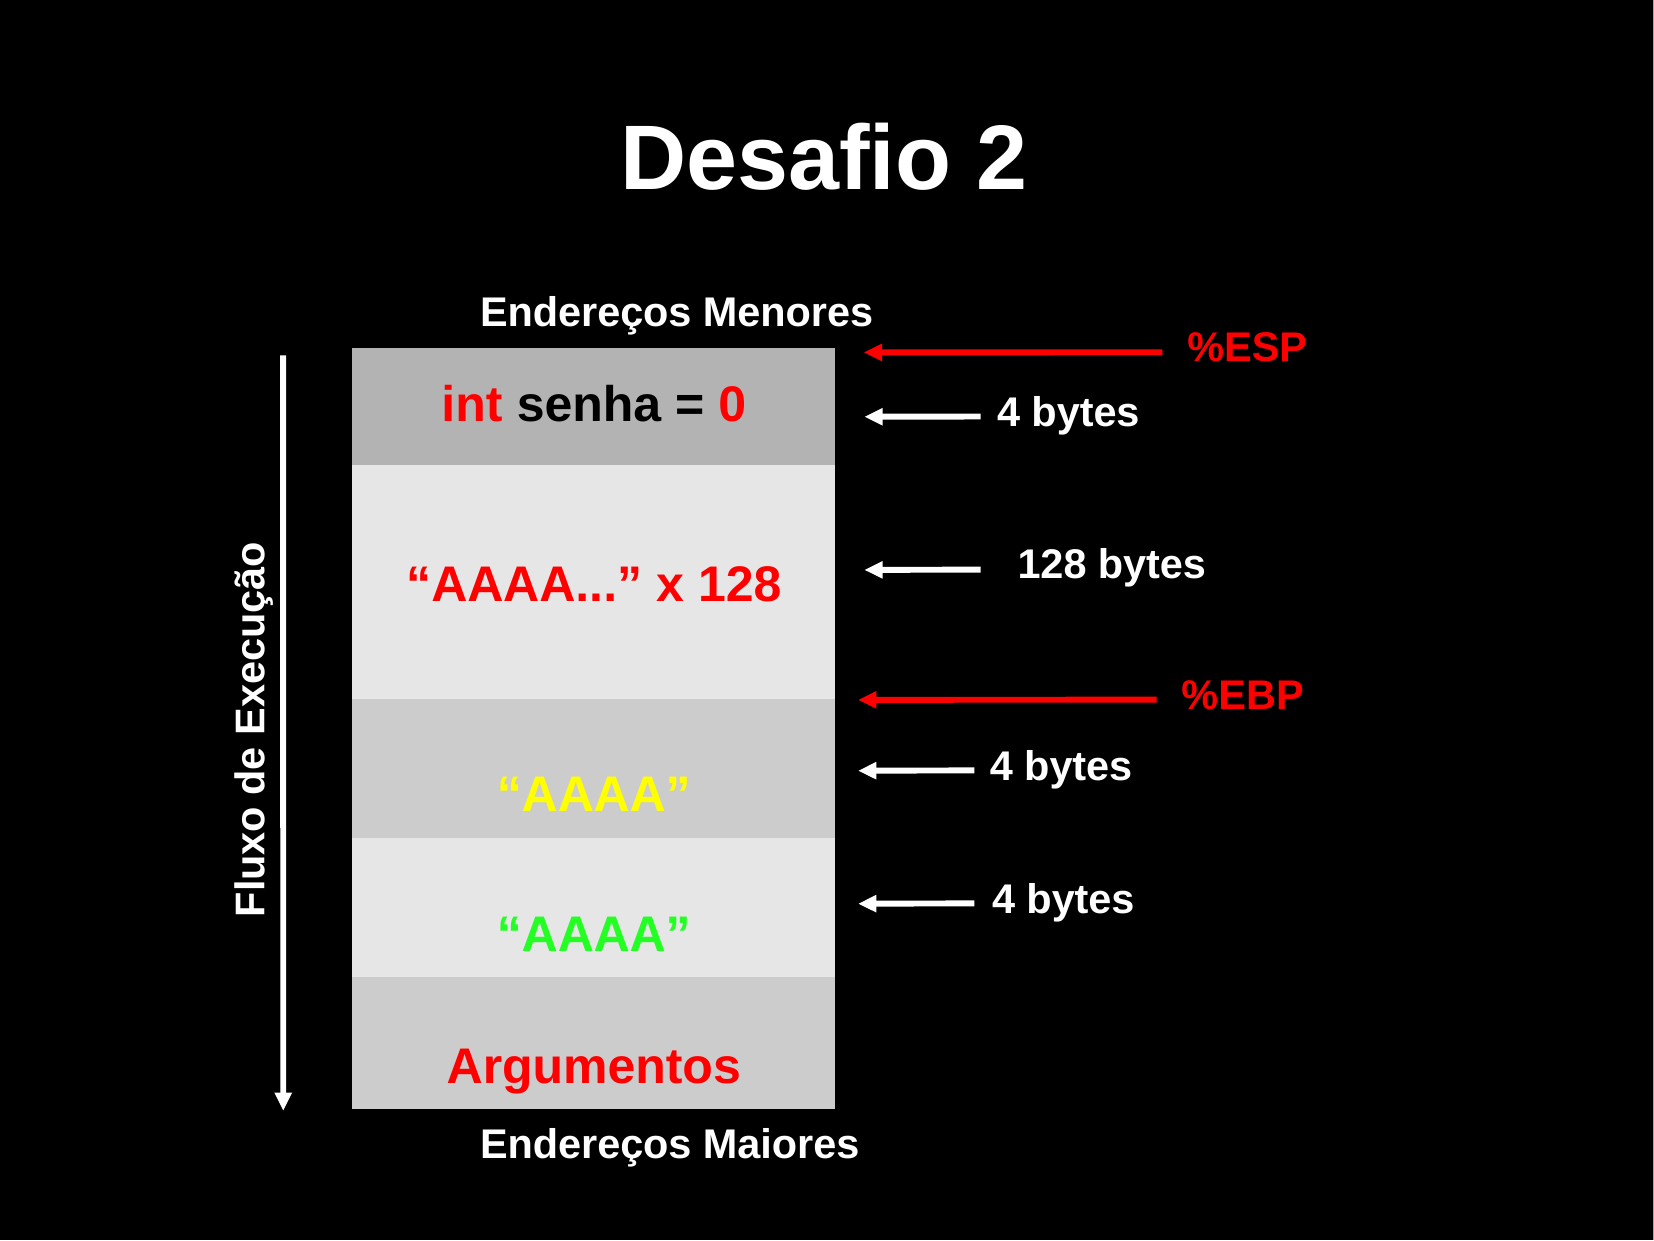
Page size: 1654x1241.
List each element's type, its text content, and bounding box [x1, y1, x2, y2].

title Desafio 2 [82, 23, 1566, 283]
table_cell Argumentos [352, 977, 835, 1109]
text_box 128 bytes [1002, 529, 1165, 596]
text_box 4 bytes [977, 864, 1140, 931]
text_box Fluxo de Execução [215, 384, 282, 932]
table_cell “AAAA” [352, 838, 835, 977]
text_box Endereços Maiores [465, 1109, 725, 1176]
text_box Endereços Menores [465, 277, 725, 344]
table_header int senha = 0 [352, 348, 835, 465]
table_cell “AAAA...” x 128 [352, 465, 835, 699]
text_box %EBP [1166, 660, 1318, 727]
text_box 4 bytes [982, 377, 1198, 452]
text_box %ESP [1172, 313, 1324, 380]
table_cell “AAAA” [352, 699, 835, 838]
text_box 4 bytes [975, 731, 1140, 798]
